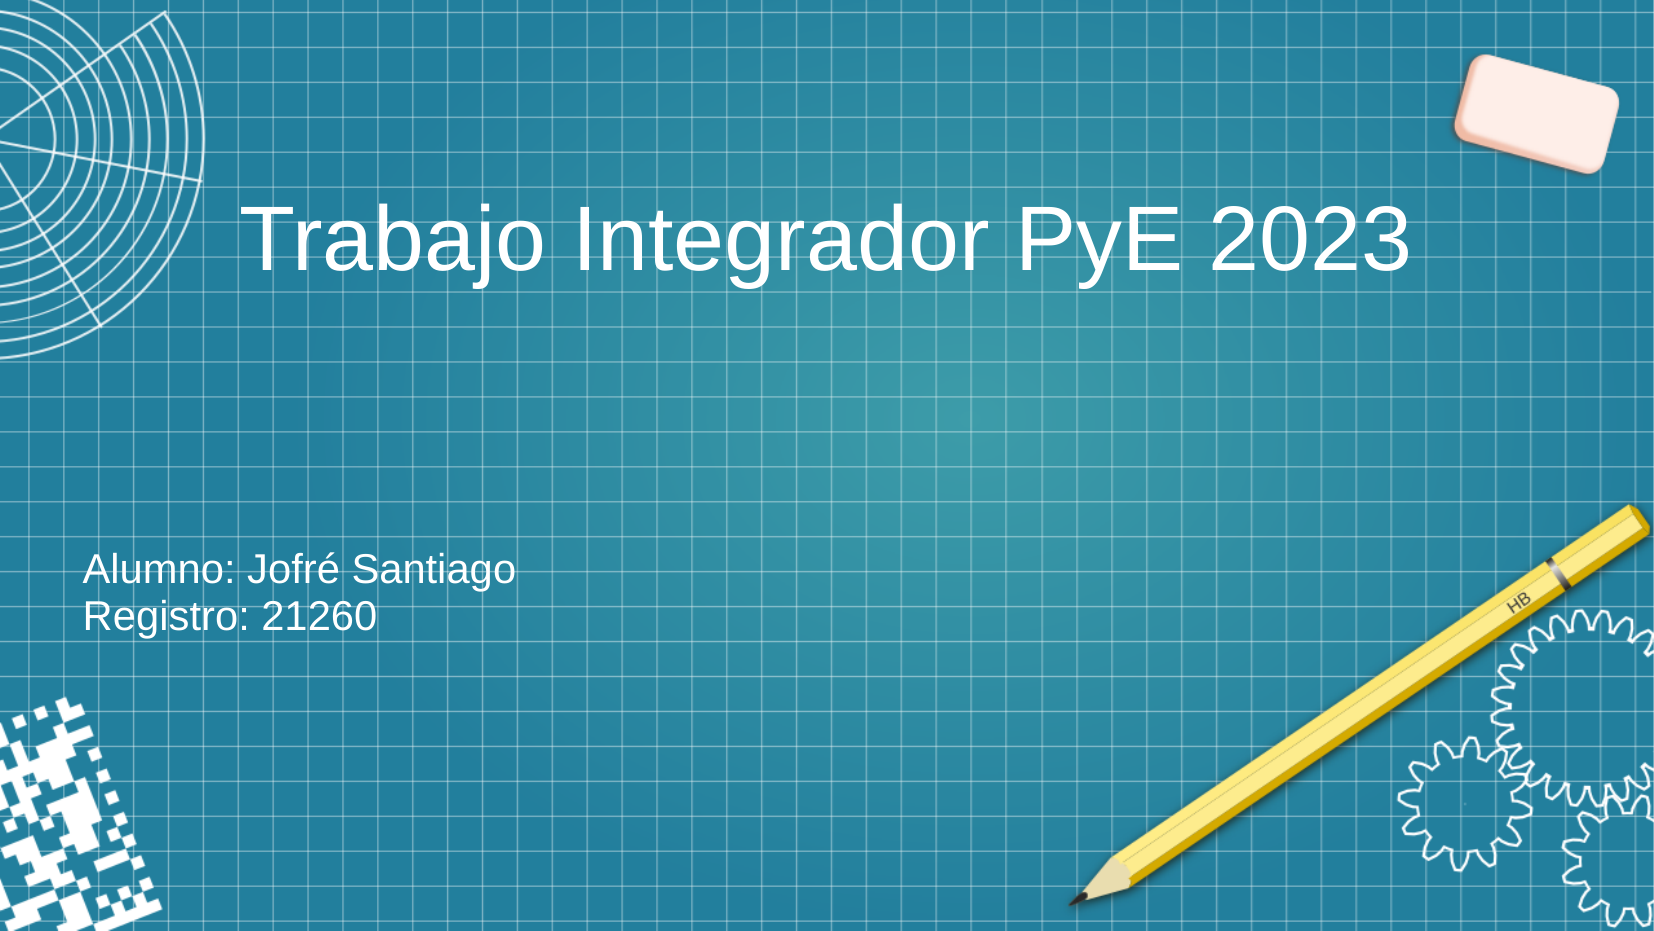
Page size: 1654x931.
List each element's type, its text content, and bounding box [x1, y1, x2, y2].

picture [0, 0, 1654, 931]
title Trabajo Integrador PyE 2023 [82, 132, 1571, 346]
subtitle Alumno: Jofré Santiago Registro: 21260 [82, 389, 1571, 842]
